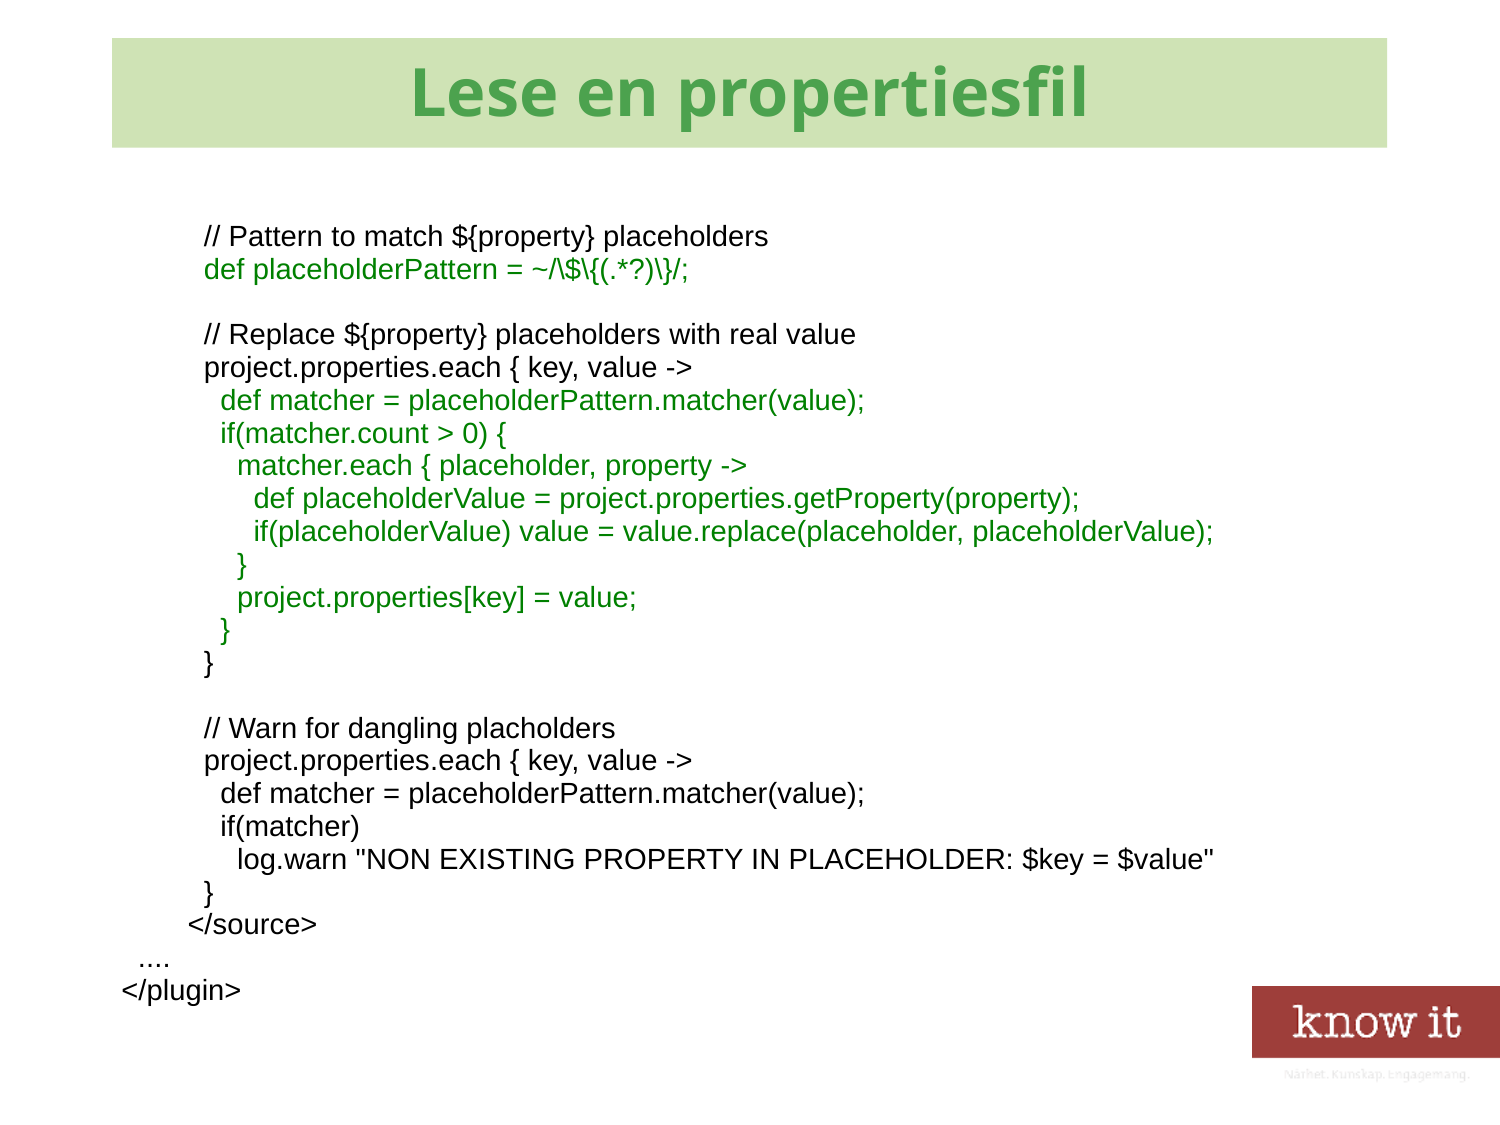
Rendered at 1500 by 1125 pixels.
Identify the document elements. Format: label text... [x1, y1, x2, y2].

picture [1252, 986, 1500, 1058]
text_box // Pattern to match ${property} placeholders def placeholderPattern = ~/\$\{(.*?)\}/; // Replace ${property} placeholders with real value project.properties.each { key, value -> def matcher = placeholderPattern.matcher(value); if(matcher.count > 0) { matcher.each { placeholder, property -> def placeholderValue = project.properties.getProperty(property); if(placeholderValue) value = value.replace(placeholder, placeholderValue); } project.properties[key] = value; } } // Warn for dangling placholders project.properties.each { key, value -> def matcher = placeholderPattern.matcher(value); if(matcher) log.warn "NON EXISTING PROPERTY IN PLACEHOLDER: $key = $value" } </source> .... </plugin> [106, 212, 1394, 1015]
text_box Lese en propertiesfil [112, 38, 1388, 148]
